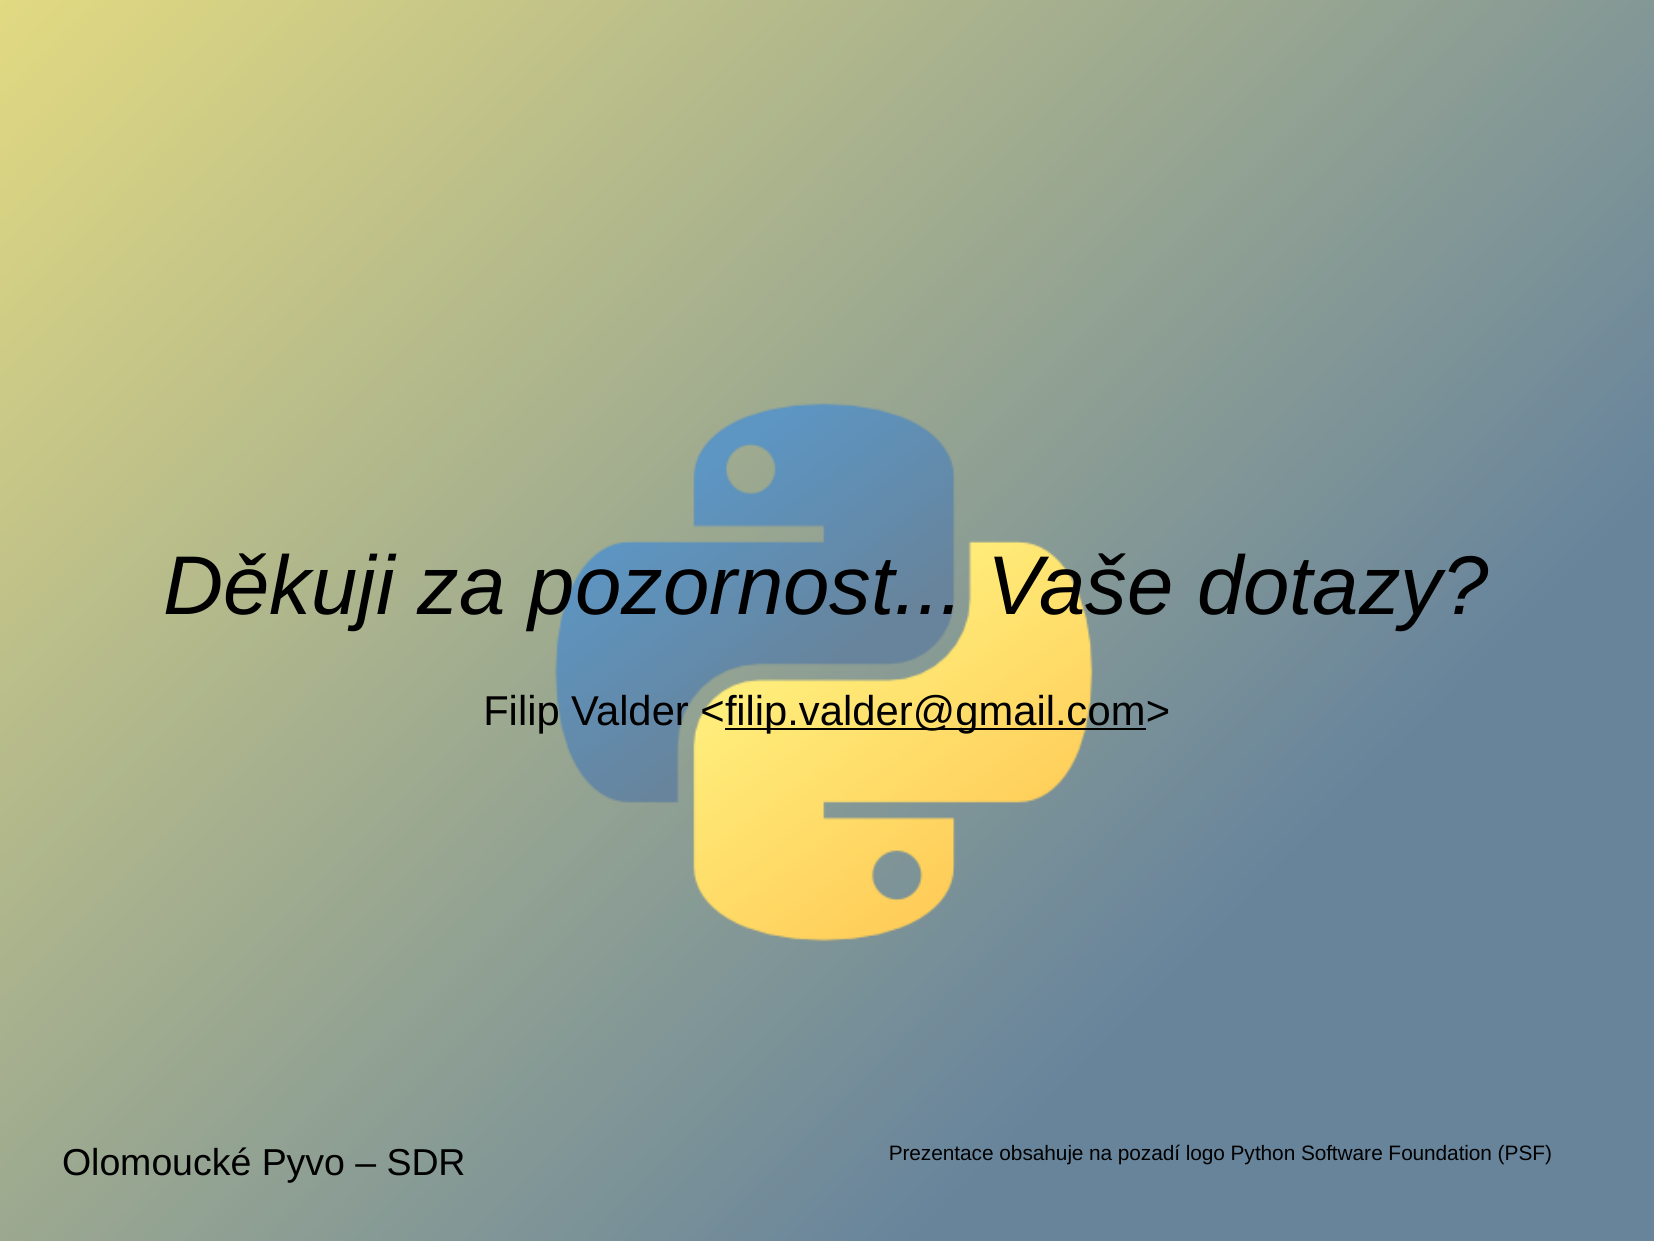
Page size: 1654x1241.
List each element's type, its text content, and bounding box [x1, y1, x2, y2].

text_box Prezentace obsahuje na pozadí logo Python Software Foundation (PSF) [874, 1133, 1605, 1191]
picture [0, 0, 1654, 1241]
text_box Olomoucké Pyvo – SDR [47, 1133, 778, 1191]
subtitle Děkuji za pozornost... Vaše dotazy? Filip Valder <filip.valder@gmail.com> [82, 49, 1571, 1010]
